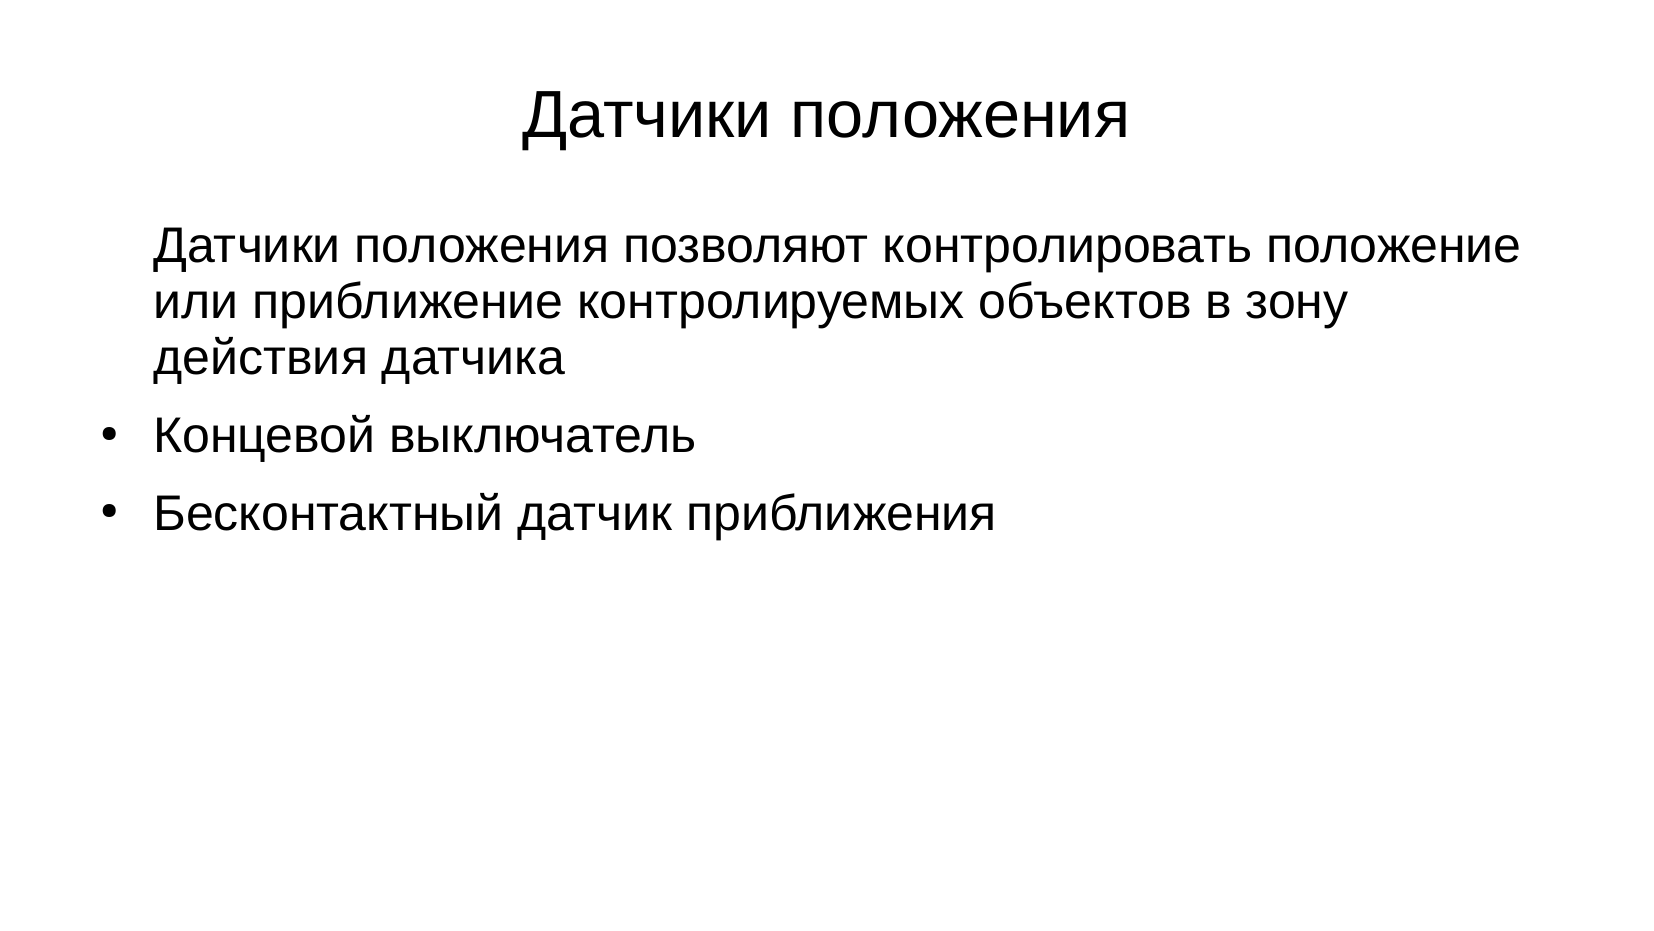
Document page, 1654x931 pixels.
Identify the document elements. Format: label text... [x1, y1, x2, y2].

list Датчики положения позволяют контролировать положение или приближение контролируемых объектов в зону действия датчика Концевой выключатель Бесконтактный датчик приближения [82, 217, 1571, 758]
title Датчики положения [82, 37, 1571, 193]
